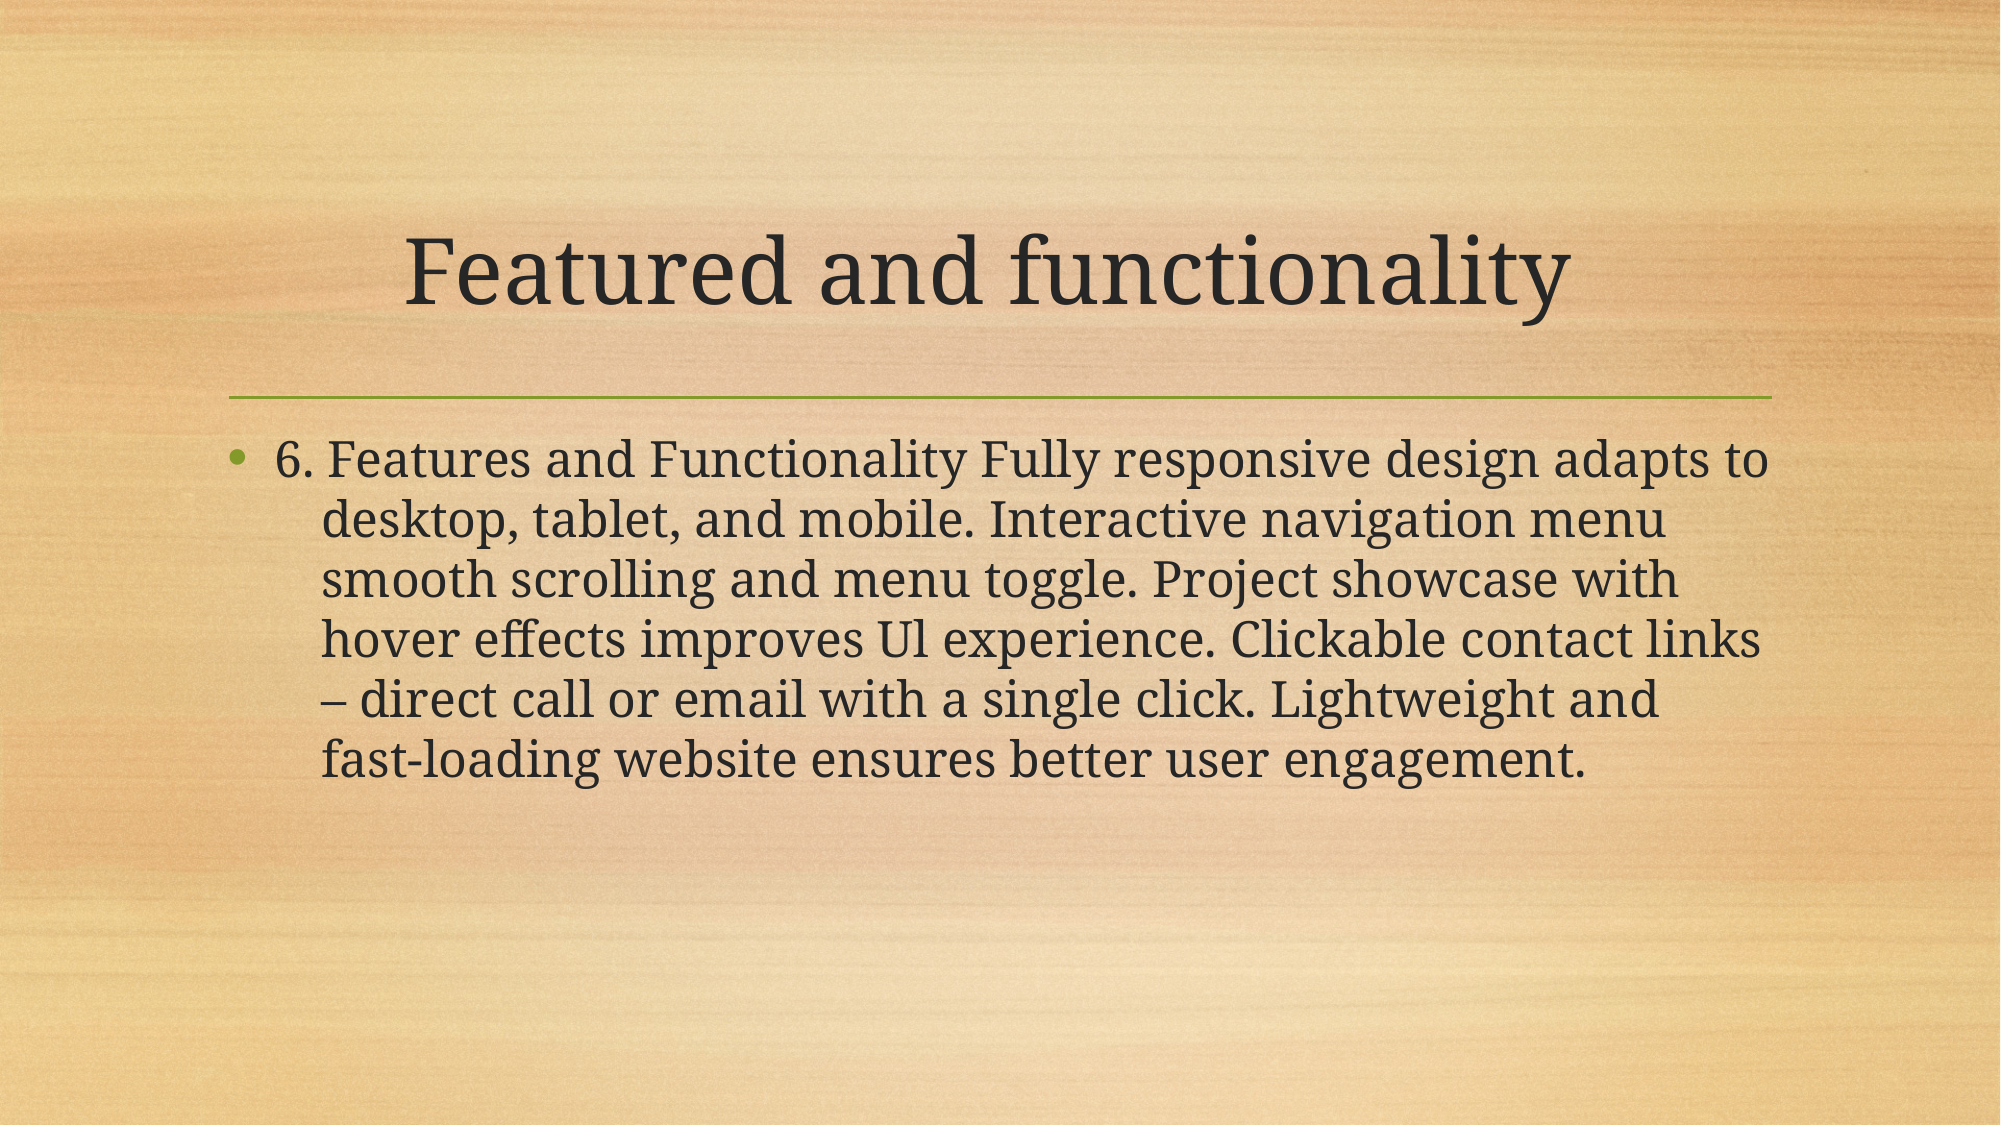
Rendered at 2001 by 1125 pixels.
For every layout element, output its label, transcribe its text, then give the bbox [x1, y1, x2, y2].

title Featured and functionality [212, 161, 1788, 376]
list 6. Features and Functionality Fully responsive design adapts to desktop, tablet, and mobile. Interactive navigation menu smooth scrolling and menu toggle. Project showcase with hover effects improves Ul experience. Clickable contact links – direct call or email with a single click. Lightweight and fast-loading website ensures better user engagement. [212, 419, 1788, 964]
